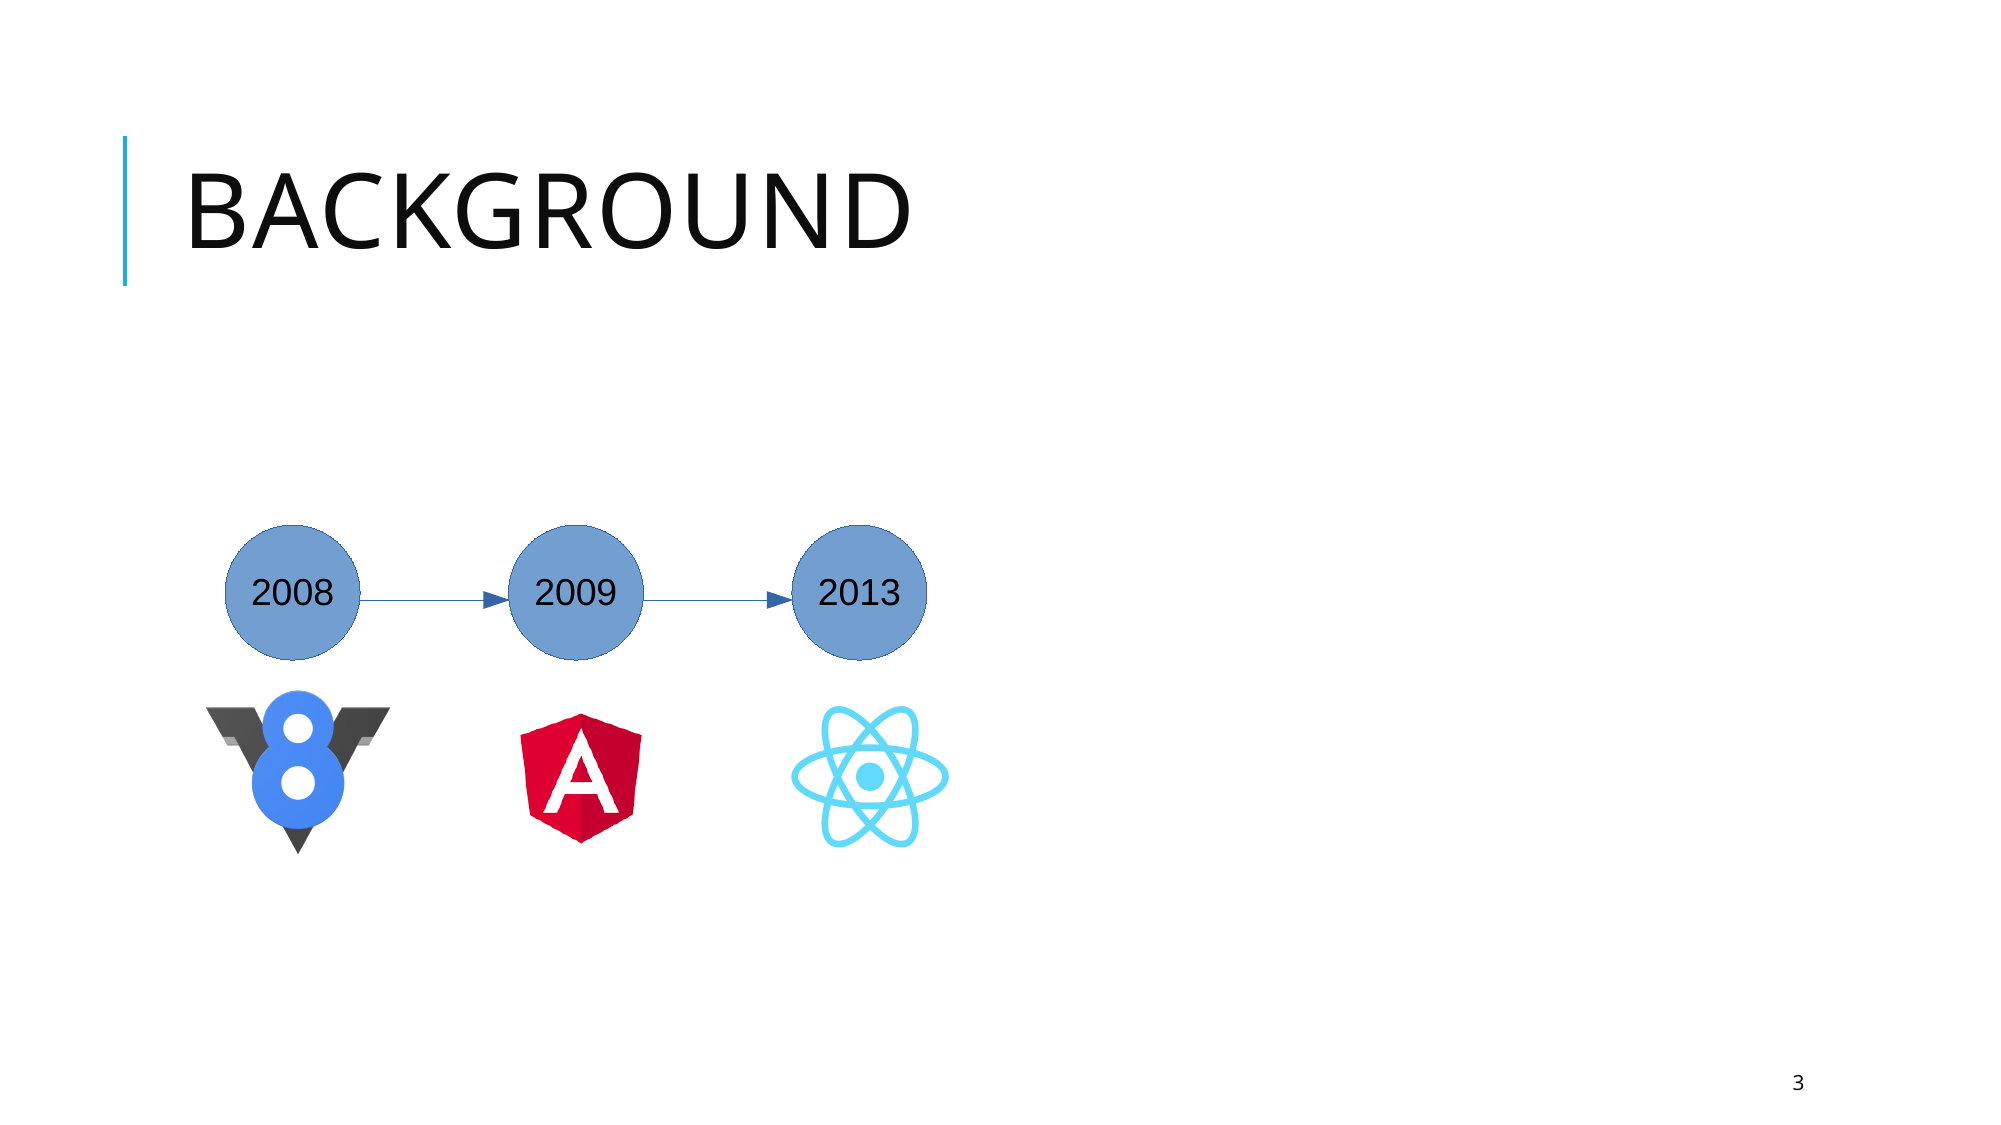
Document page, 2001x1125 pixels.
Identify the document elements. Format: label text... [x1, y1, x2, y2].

text_box 2009 [508, 525, 644, 661]
title background [168, 96, 1763, 342]
slide_number <number> [1777, 1061, 1938, 1107]
picture [200, 674, 396, 871]
text_box 2008 [225, 525, 361, 661]
text_box 2013 [791, 525, 927, 661]
picture [780, 689, 960, 870]
picture [474, 693, 691, 856]
